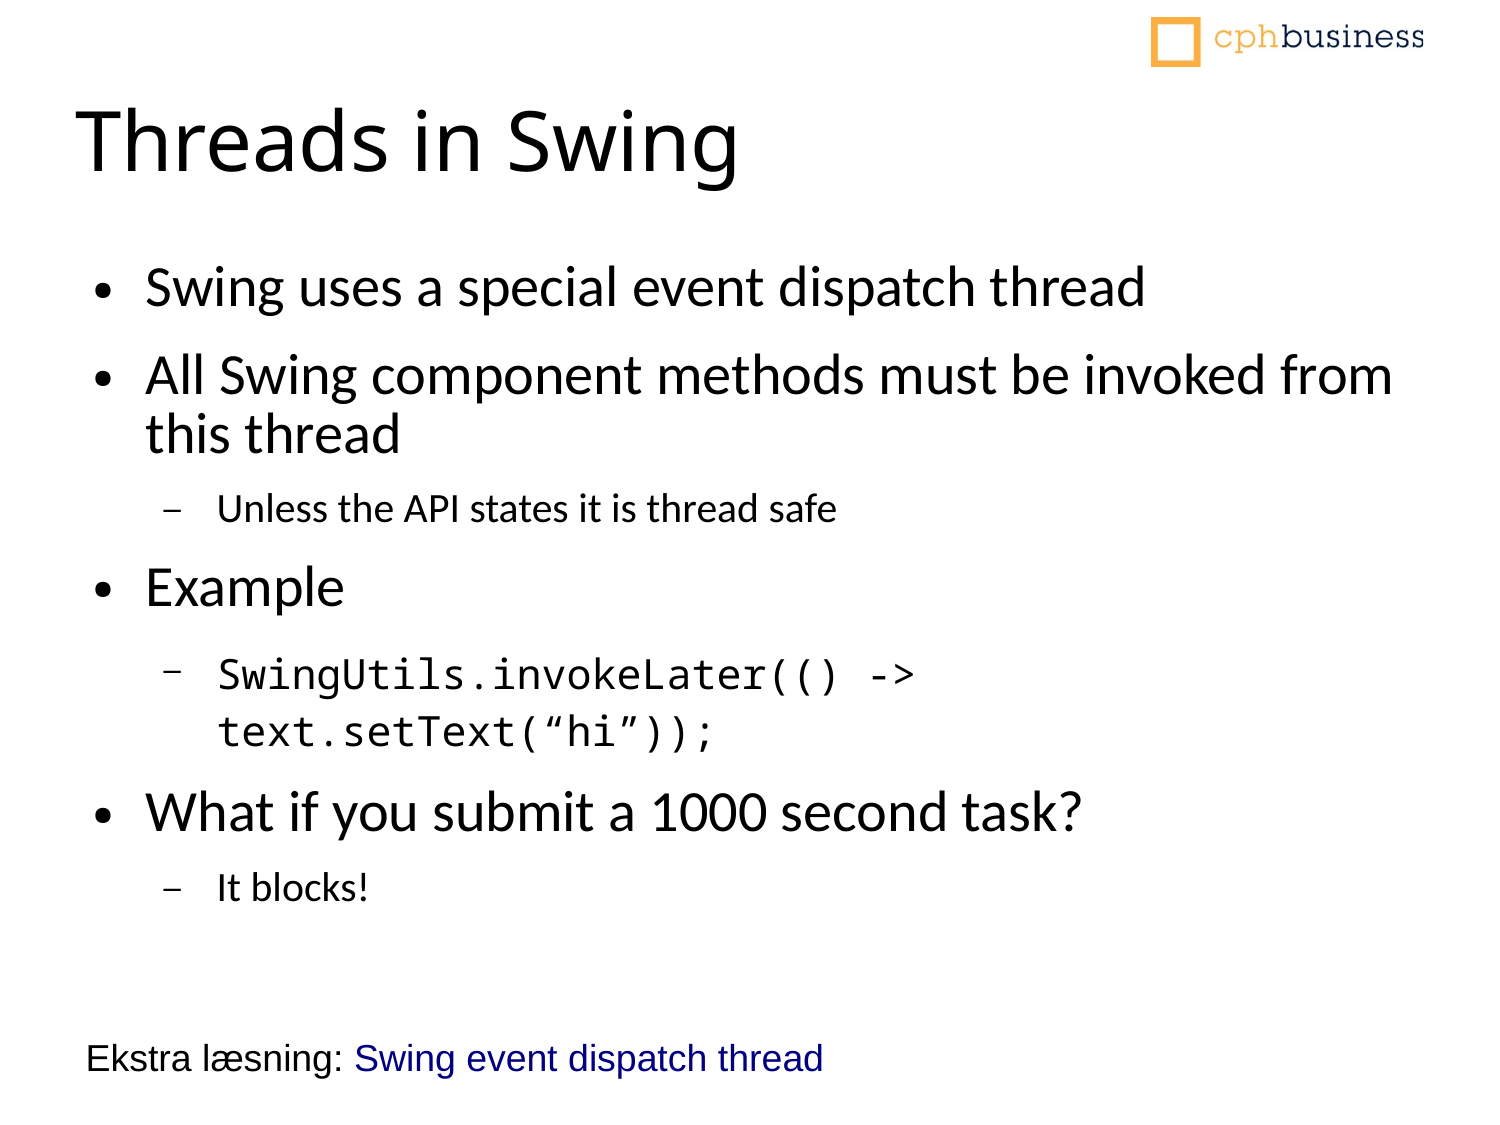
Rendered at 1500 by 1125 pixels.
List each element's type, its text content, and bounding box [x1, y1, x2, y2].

text_box Ekstra læsning: Swing event dispatch thread [70, 1029, 1418, 1087]
picture [1151, 17, 1424, 44]
list Swing uses a special event dispatch thread All Swing component methods must be invoked from this thread Unless the API states it is thread safe Example SwingUtils.invokeLater(() -> text.setText(“hi”)); What if you submit a 1000 second task? It blocks! [75, 263, 1425, 916]
title Threads in Swing [75, 44, 1425, 233]
